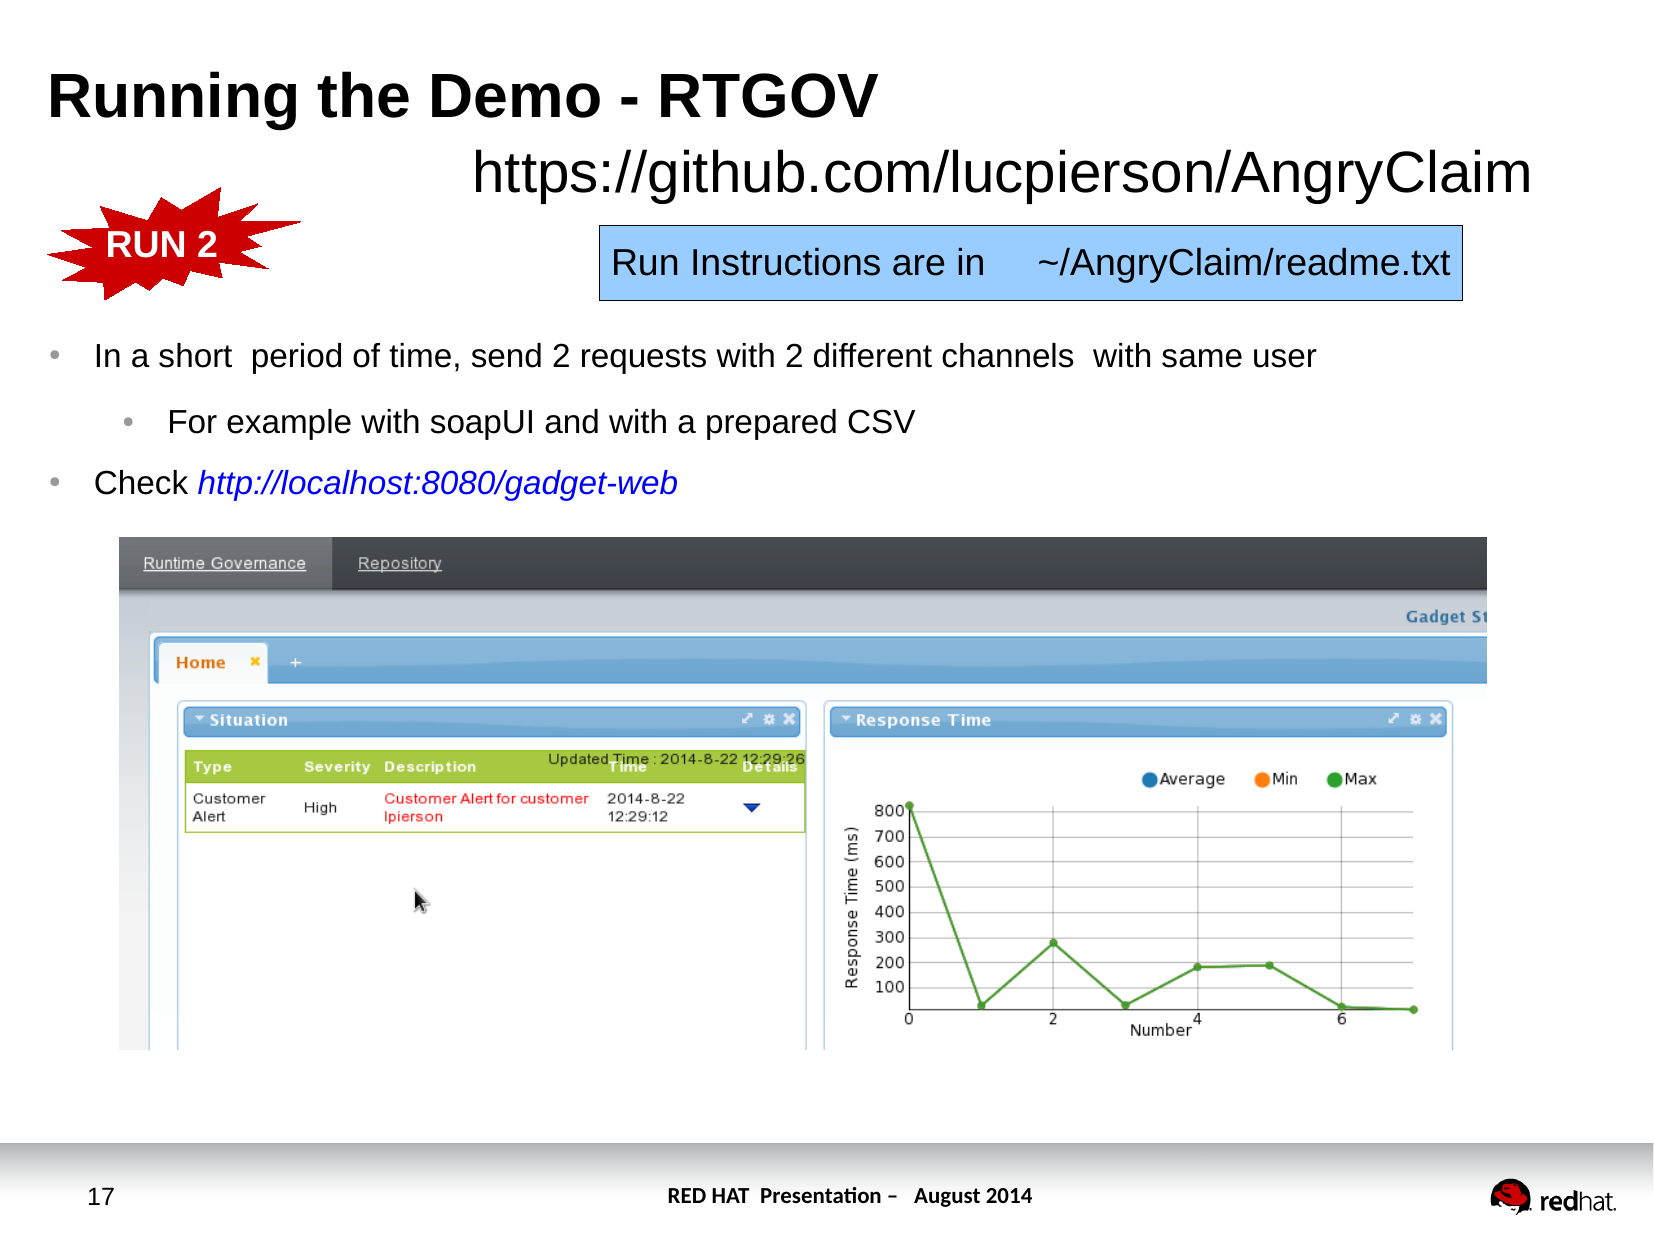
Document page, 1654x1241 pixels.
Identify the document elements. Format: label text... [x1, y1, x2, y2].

text_box RUN 2 [47, 187, 301, 300]
list https://github.com/lucpierson/AngryClaim [412, 140, 1576, 226]
picture [0, 1143, 1654, 1241]
title Running the Demo - RTGOV [47, 2, 1536, 190]
picture [119, 537, 1487, 1051]
text_box Run Instructions are in ~/AngryClaim/readme.txt [599, 225, 1463, 301]
list In a short period of time, send 2 requests with 2 different channels with same user For example with soapUI and with a prepared CSV Check http://localhost:8080/gadget-web [33, 337, 1613, 502]
